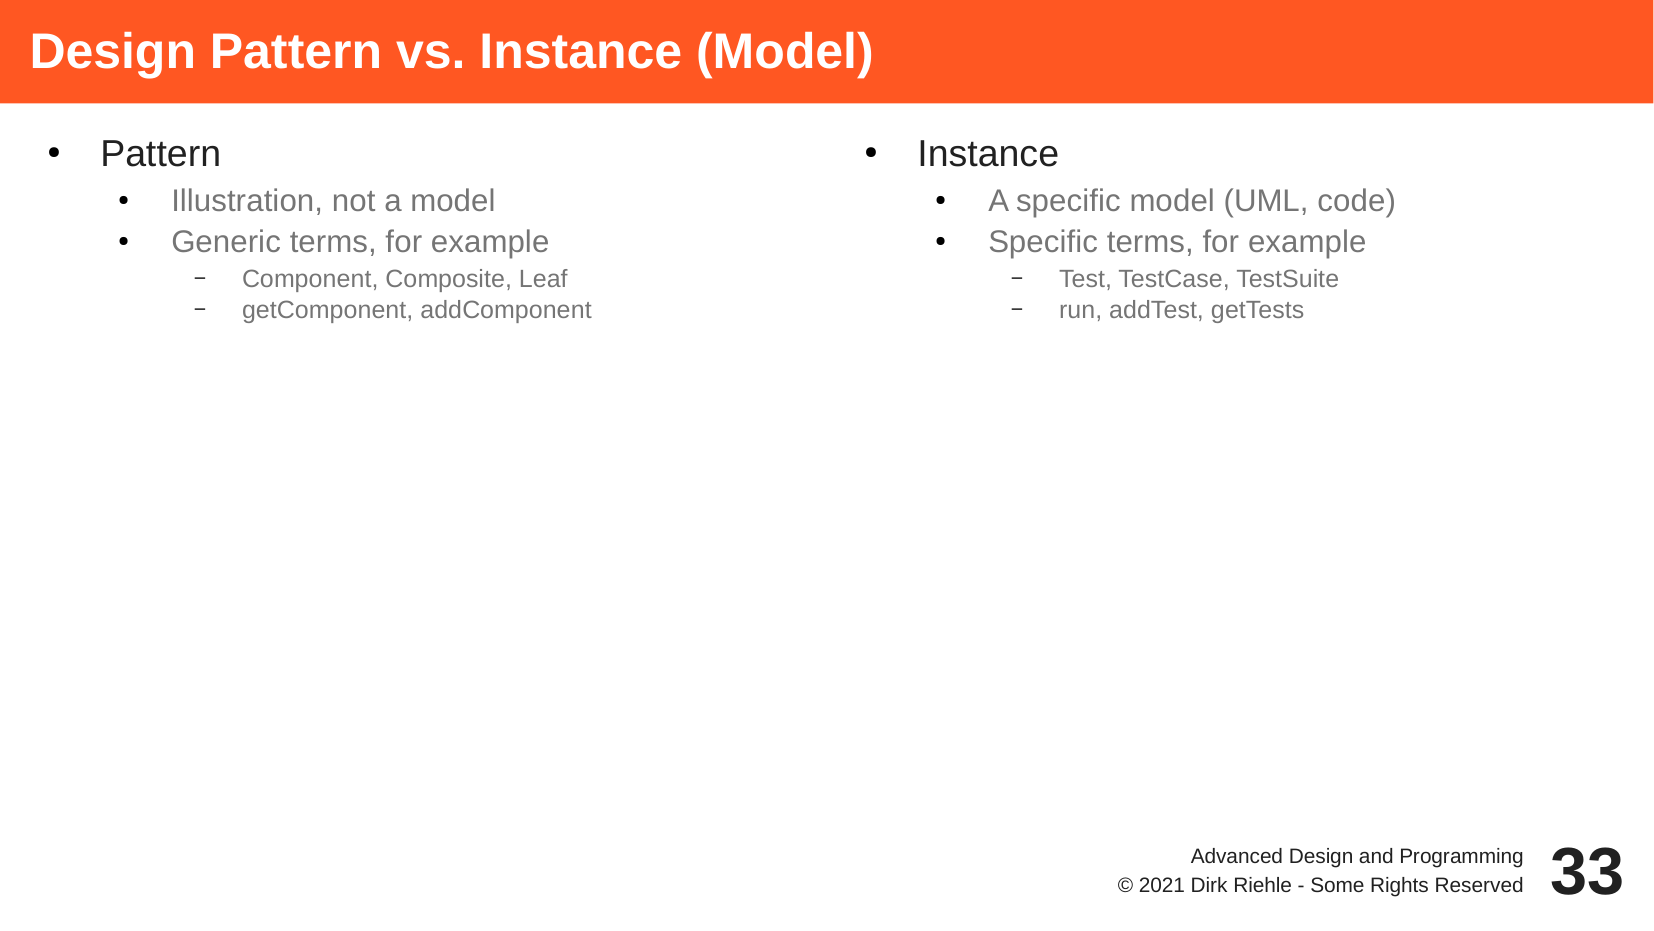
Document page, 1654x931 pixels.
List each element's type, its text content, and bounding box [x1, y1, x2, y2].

list Pattern Illustration, not a model Generic terms, for example Component, Composite, Leaf getComponent, addComponent [29, 132, 808, 813]
list Instance A specific model (UML, code) Specific terms, for example Test, TestCase, TestSuite run, addTest, getTests [846, 132, 1625, 813]
title Design Pattern vs. Instance (Model) [0, 0, 1654, 104]
